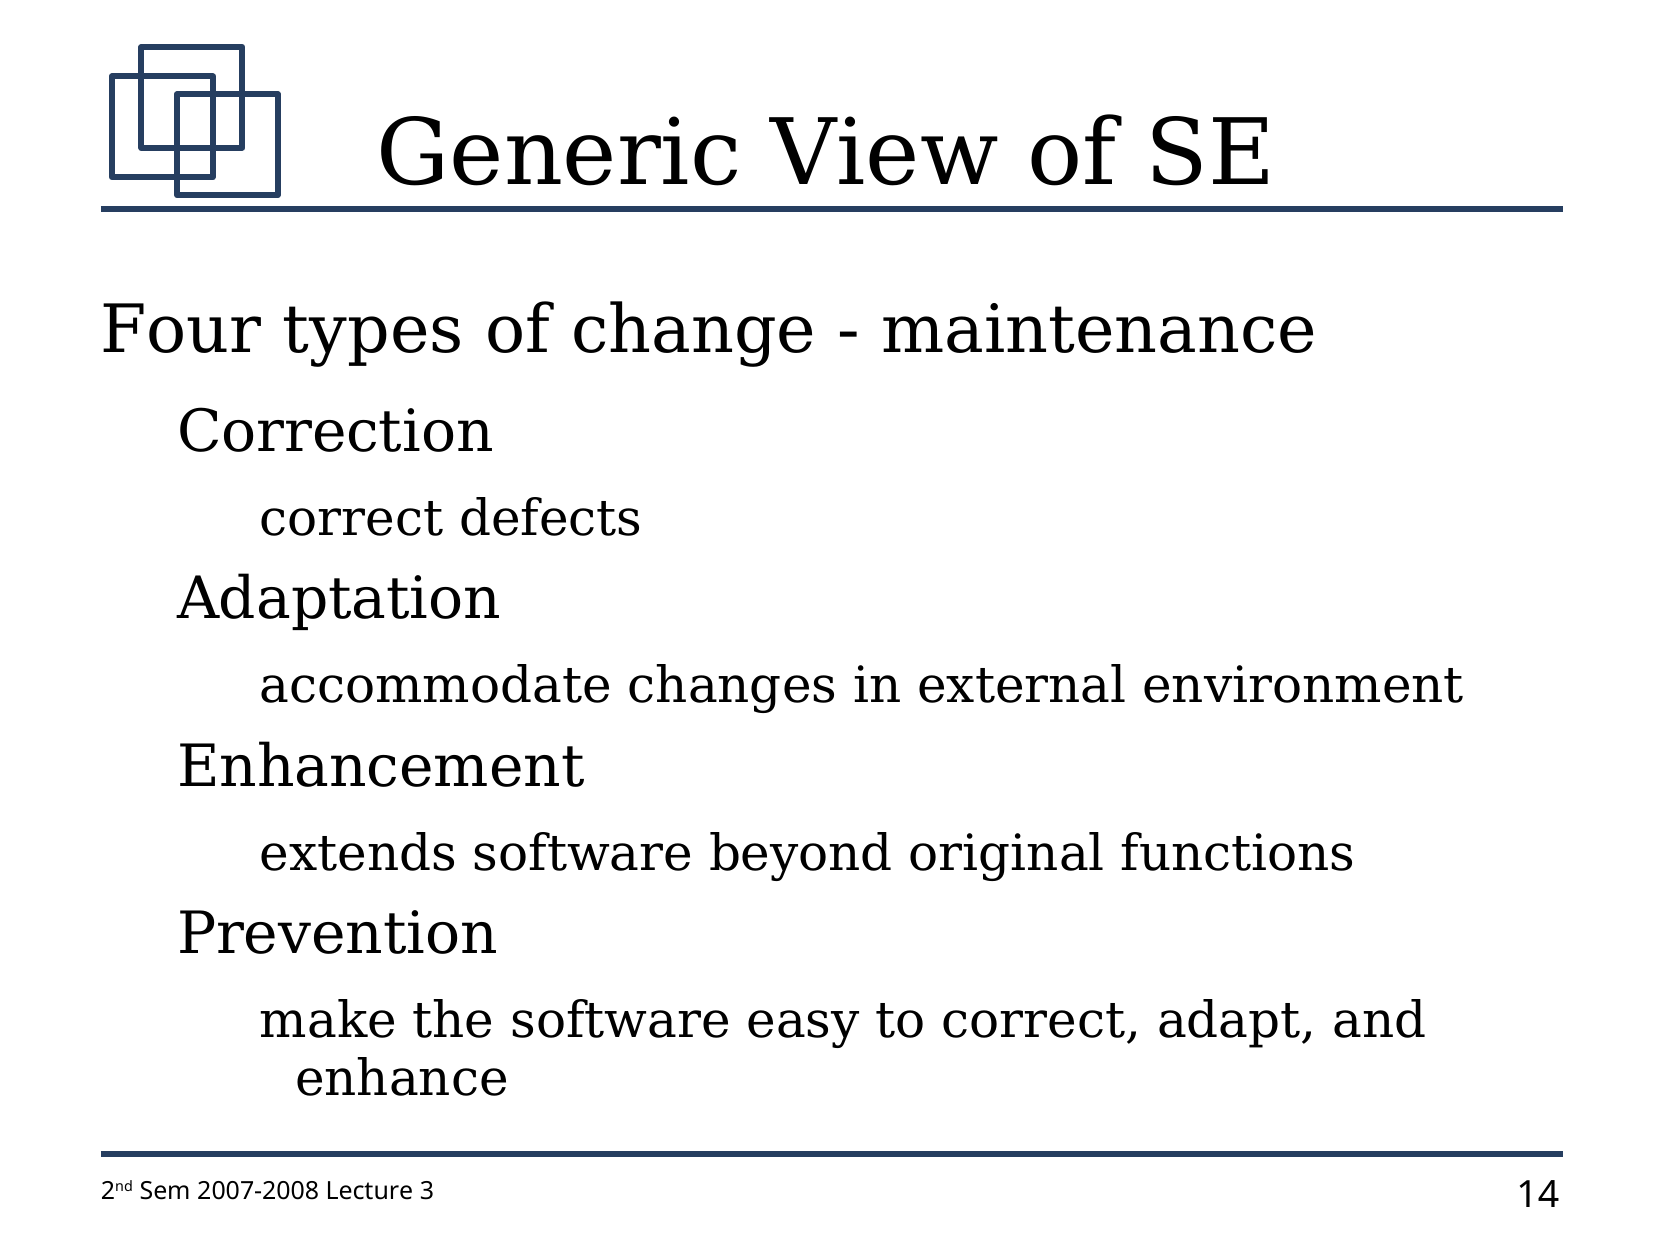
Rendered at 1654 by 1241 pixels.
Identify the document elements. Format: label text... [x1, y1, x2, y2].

title Generic View of SE [82, 49, 1571, 257]
list Four types of change - maintenance Correction correct defects Adaptation accommodate changes in external environment Enhancement extends software beyond original functions Prevention make the software easy to correct, adapt, and enhance [82, 290, 1571, 1109]
